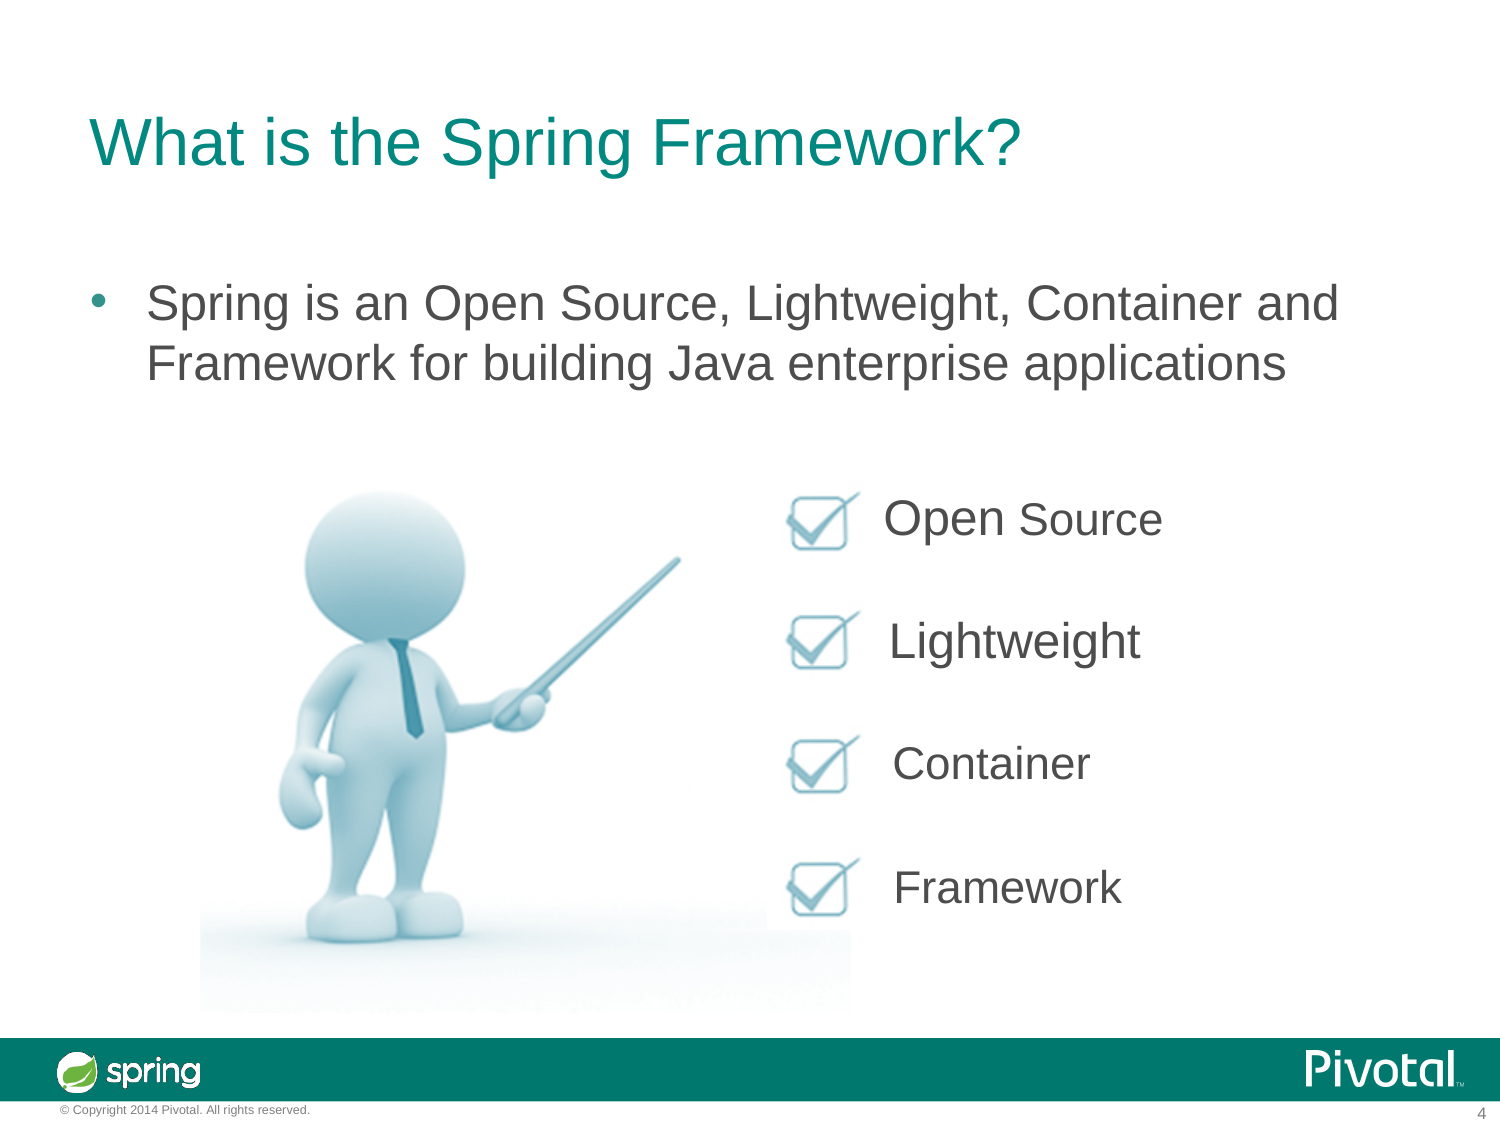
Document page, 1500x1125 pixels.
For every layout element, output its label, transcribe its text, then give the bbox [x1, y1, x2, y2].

picture [177, 464, 876, 1013]
text_box Lightweight [817, 601, 1200, 677]
text_box Open Source [812, 478, 1240, 554]
picture [32, 1041, 210, 1103]
text_box Framework [822, 850, 1165, 921]
title What is the Spring Framework? [75, 45, 1426, 233]
list Spring is an Open Source, Lightweight, Container and Framework for building Java enterprise applications [75, 262, 1426, 1005]
text_box Container [821, 725, 1164, 797]
picture [1306, 1050, 1464, 1087]
